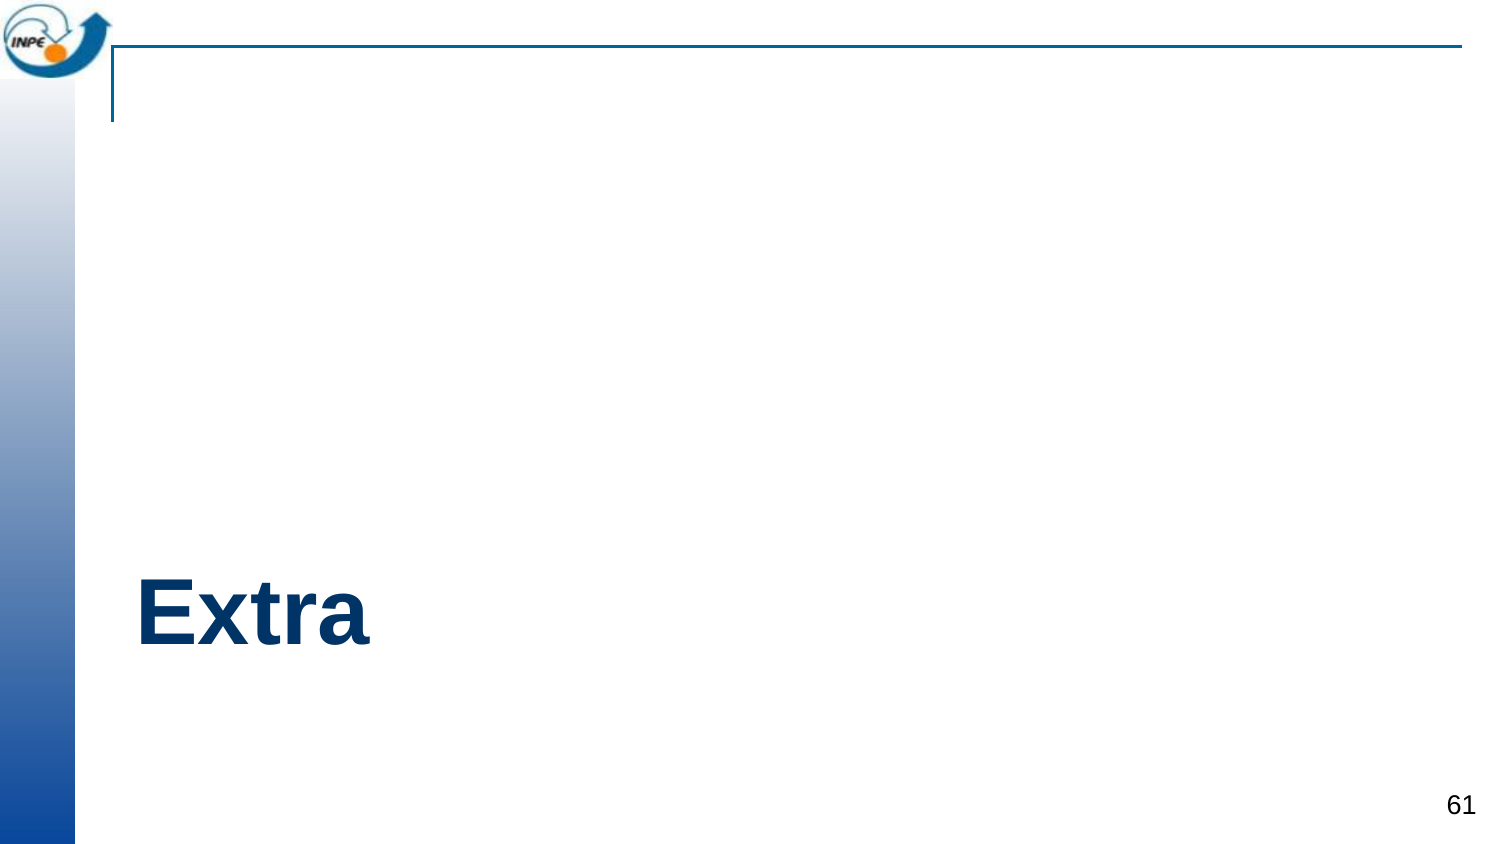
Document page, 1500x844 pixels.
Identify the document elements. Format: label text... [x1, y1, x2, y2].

picture [0, 0, 113, 79]
title Extra [118, 542, 1394, 710]
slide_number <number> [1403, 779, 1494, 844]
